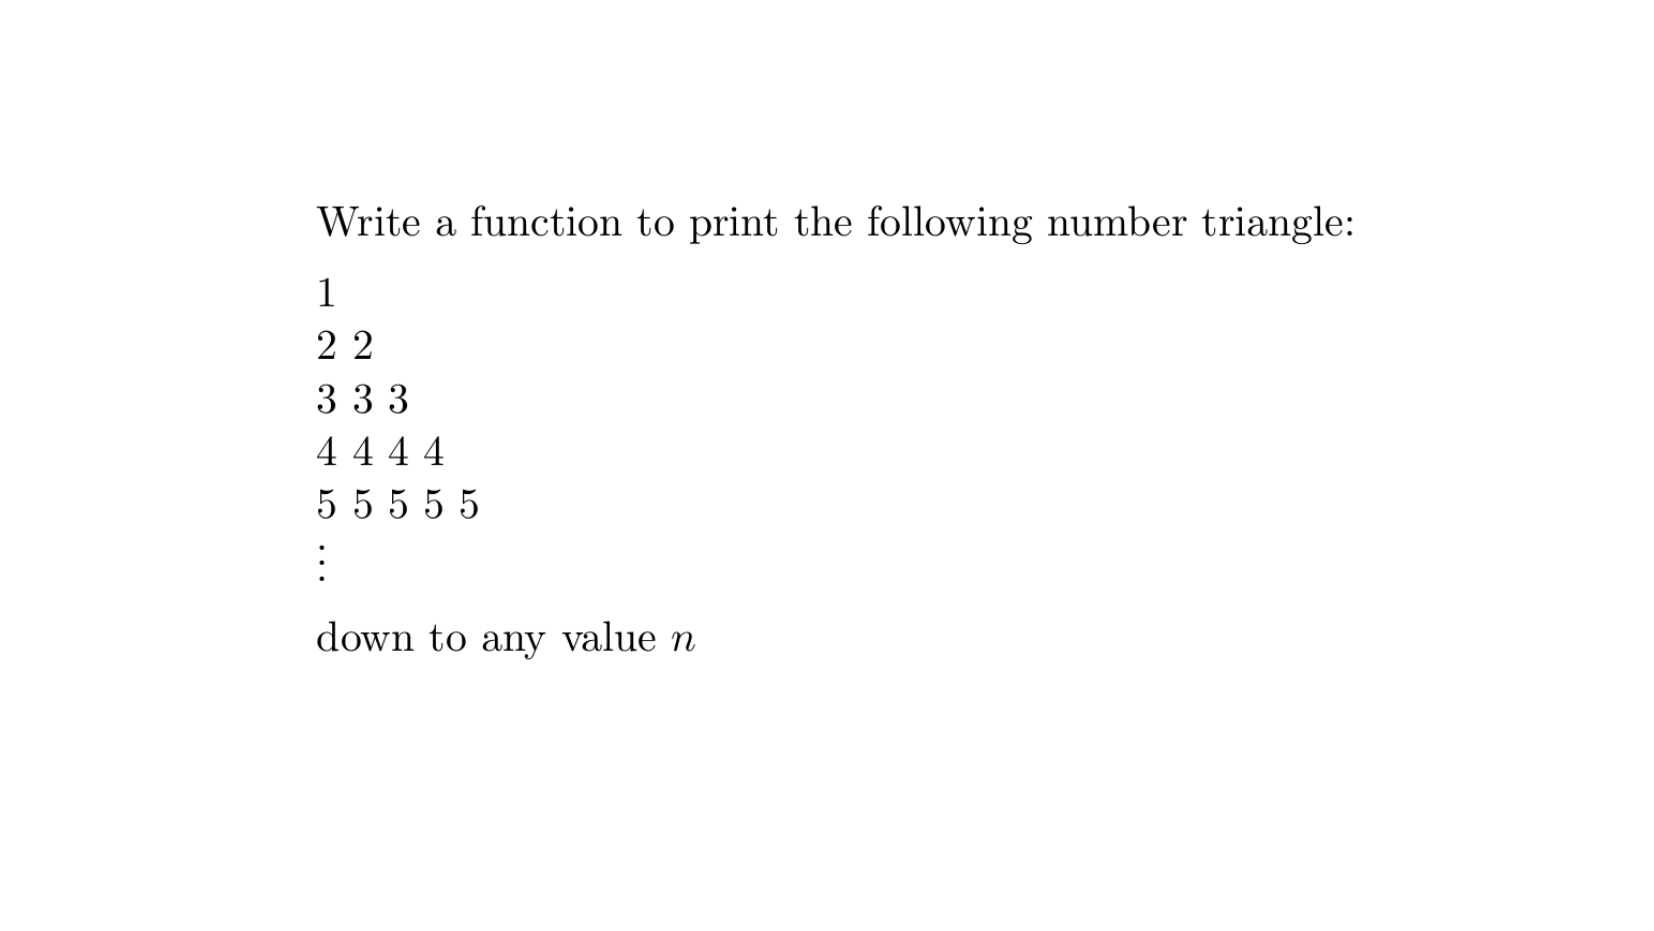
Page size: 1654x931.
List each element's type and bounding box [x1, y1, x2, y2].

picture [301, 198, 1362, 669]
